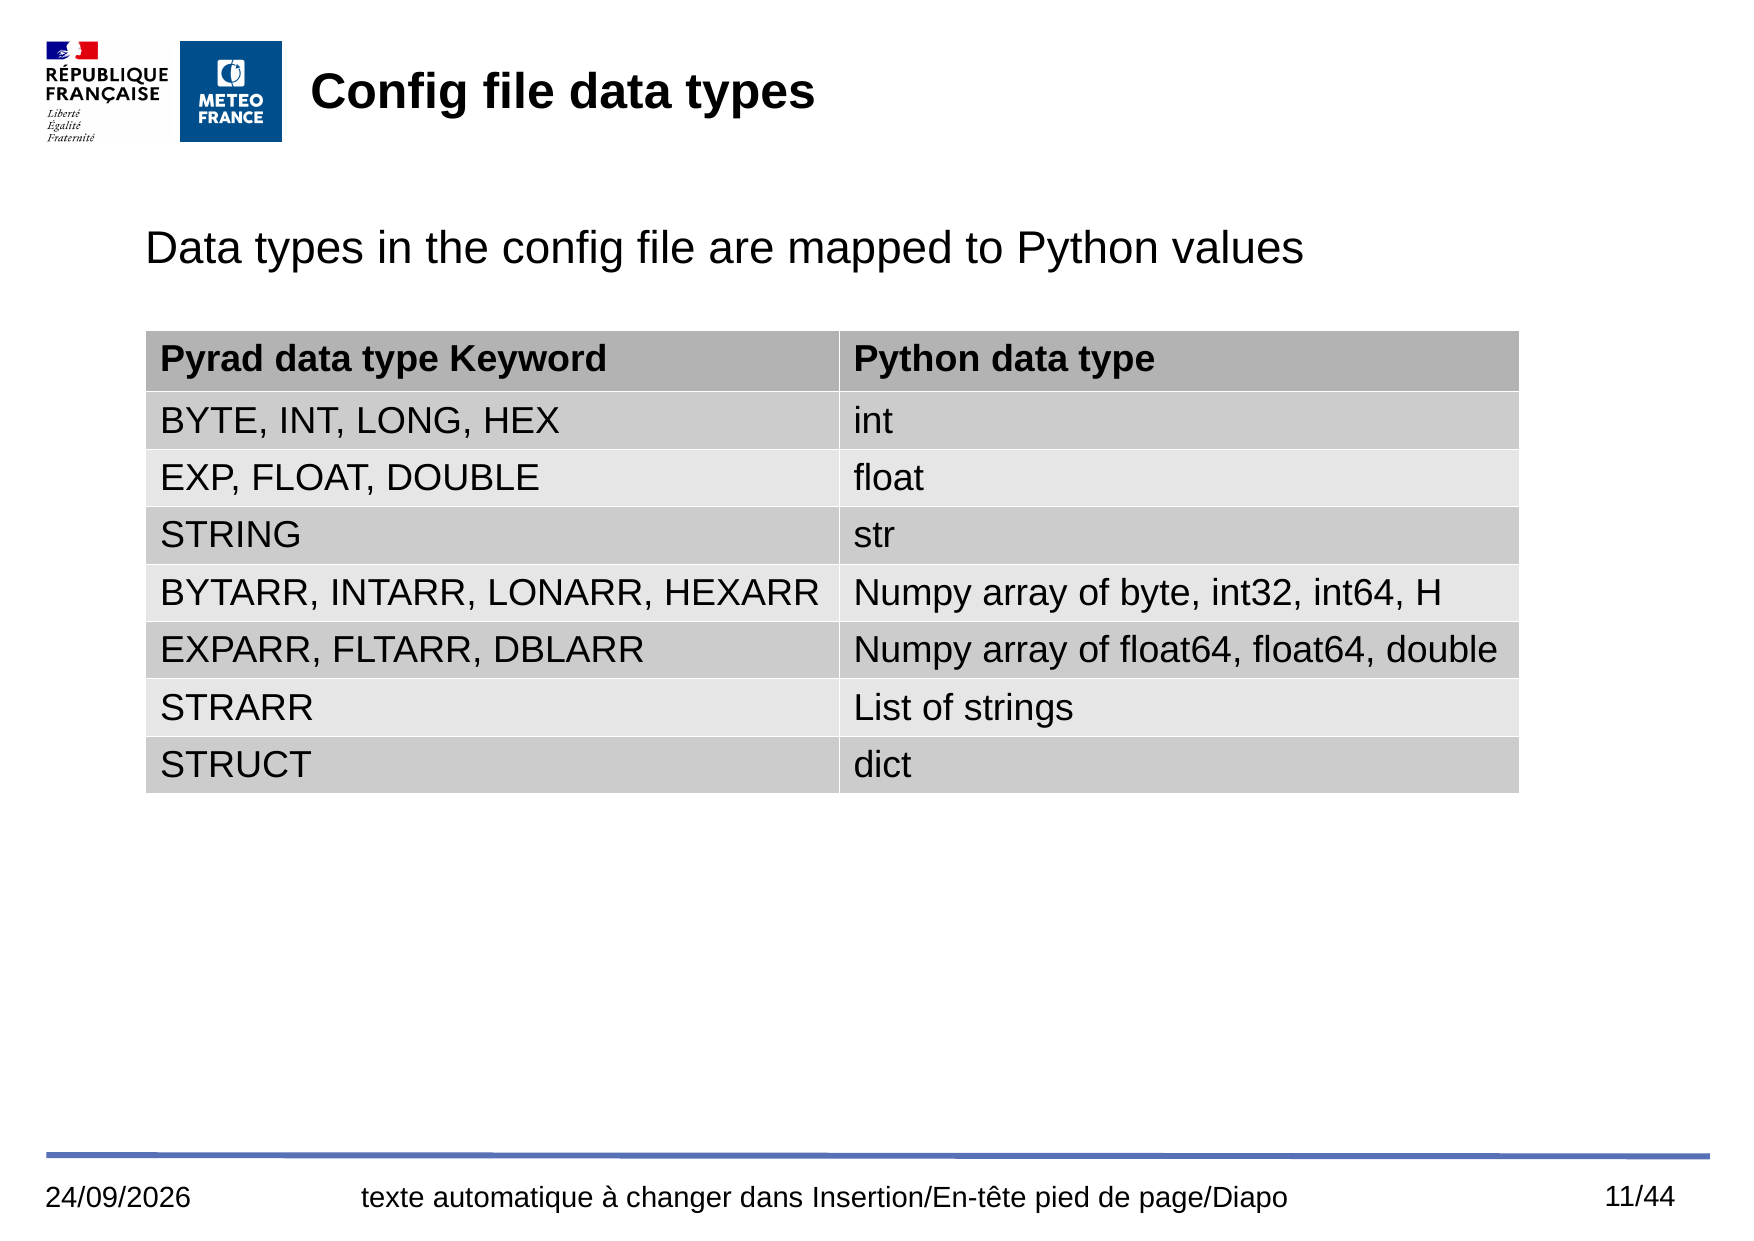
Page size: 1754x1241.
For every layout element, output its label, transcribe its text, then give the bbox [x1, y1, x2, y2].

picture [46, 41, 172, 142]
table_header Pyrad data type Keyword [146, 331, 839, 391]
table_cell str [840, 507, 1519, 564]
table_cell BYTE, INT, LONG, HEX [146, 392, 839, 449]
table_cell STRARR [146, 679, 839, 736]
table_cell STRING [146, 507, 839, 564]
table_header Python data type [840, 331, 1519, 391]
table_cell dict [840, 737, 1519, 793]
table_cell EXPARR, FLTARR, DBLARR [146, 622, 839, 678]
table_cell float [840, 450, 1519, 506]
table_cell Numpy array of byte, int32, int64, H [840, 565, 1519, 621]
picture [180, 41, 282, 142]
table_cell int [840, 392, 1519, 449]
title Config file data types [310, 40, 1697, 142]
table_cell EXP, FLOAT, DOUBLE [146, 450, 839, 506]
table_cell BYTARR, INTARR, LONARR, HEXARR [146, 565, 839, 621]
list Data types in the config file are mapped to Python values [44, 222, 1712, 1118]
table_cell Numpy array of float64, float64, double [840, 622, 1519, 678]
table_cell List of strings [840, 679, 1519, 736]
table_cell STRUCT [146, 737, 839, 793]
